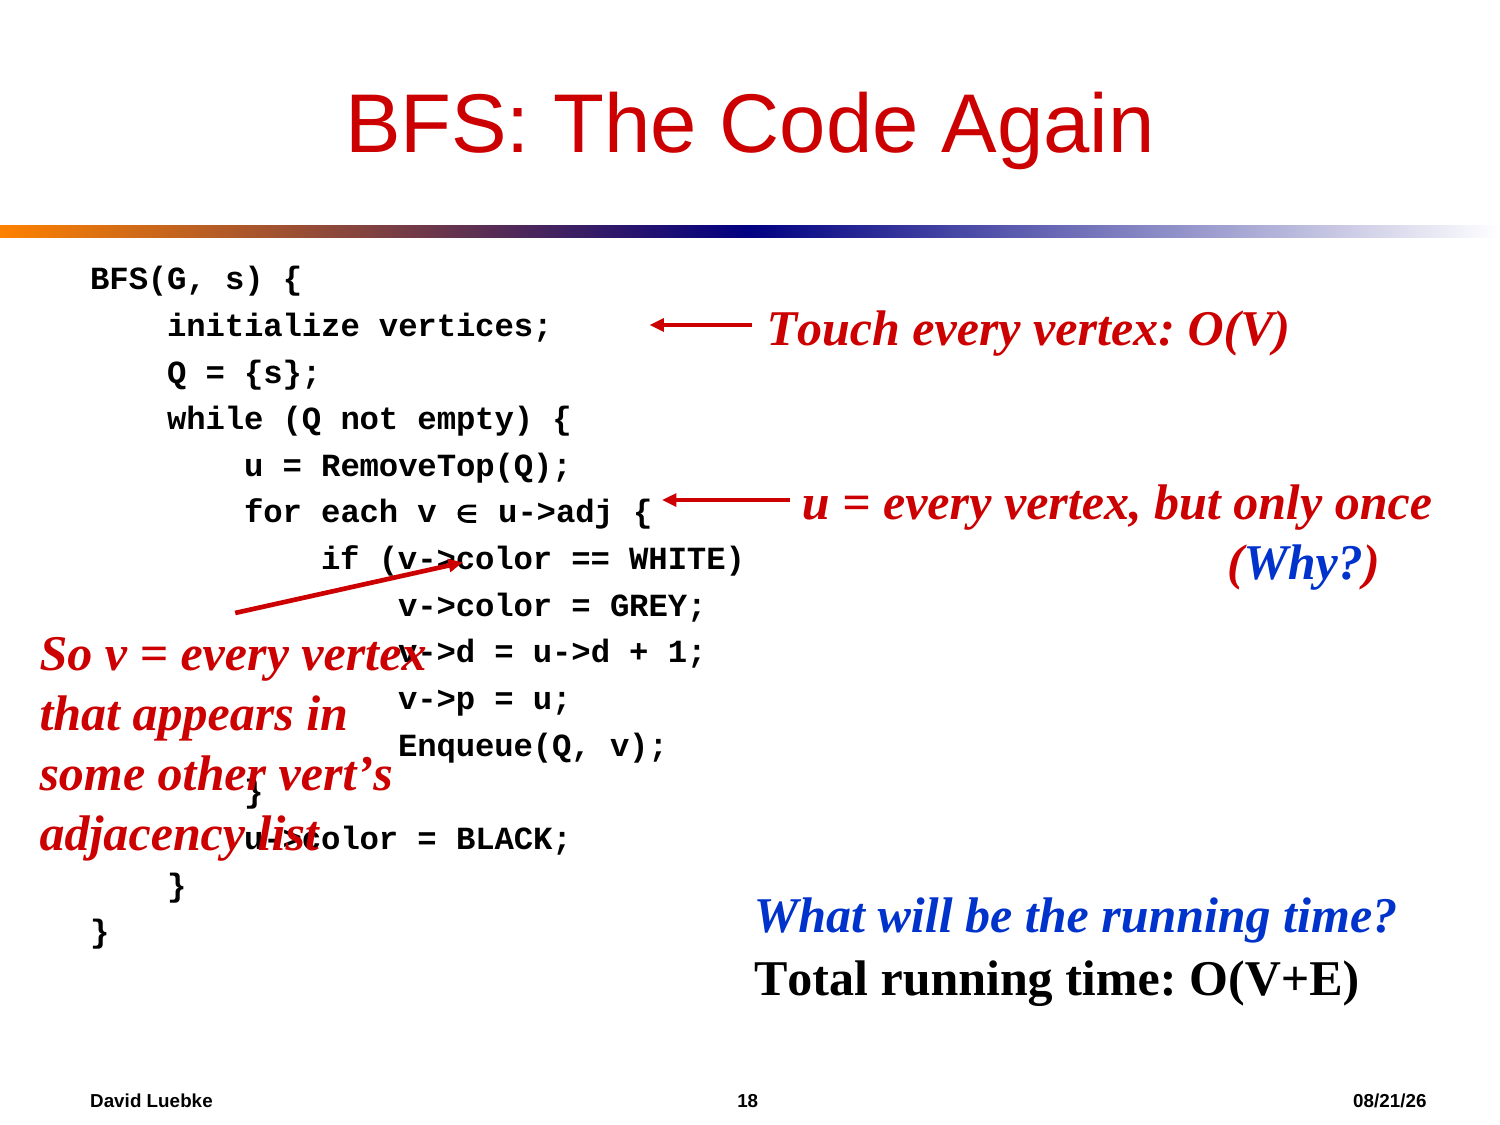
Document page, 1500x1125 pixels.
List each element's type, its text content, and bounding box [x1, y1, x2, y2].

text_box So v = every vertex that appears in some other vert’s adjacency list [24, 612, 451, 868]
text_box What will be the running time? [739, 874, 1413, 951]
text_box Total running time: O(V+E) [739, 937, 1375, 1013]
list BFS(G, s) { initialize vertices; Q = {s}; while (Q not empty) { u = RemoveTop(Q); for each v  u->adj { if (v->color == WHITE) v->color = GREY; v->d = u->d + 1; v->p = u; Enqueue(Q, v); } u->color = BLACK; } } [75, 249, 1426, 963]
title BFS: The Code Again [75, 37, 1426, 201]
text_box David Luebke <number> 03/10/19 [75, 1074, 1426, 1125]
text_box u = every vertex, but only once (Why?) [787, 461, 1448, 597]
text_box Touch every vertex: O(V) [751, 287, 1306, 363]
